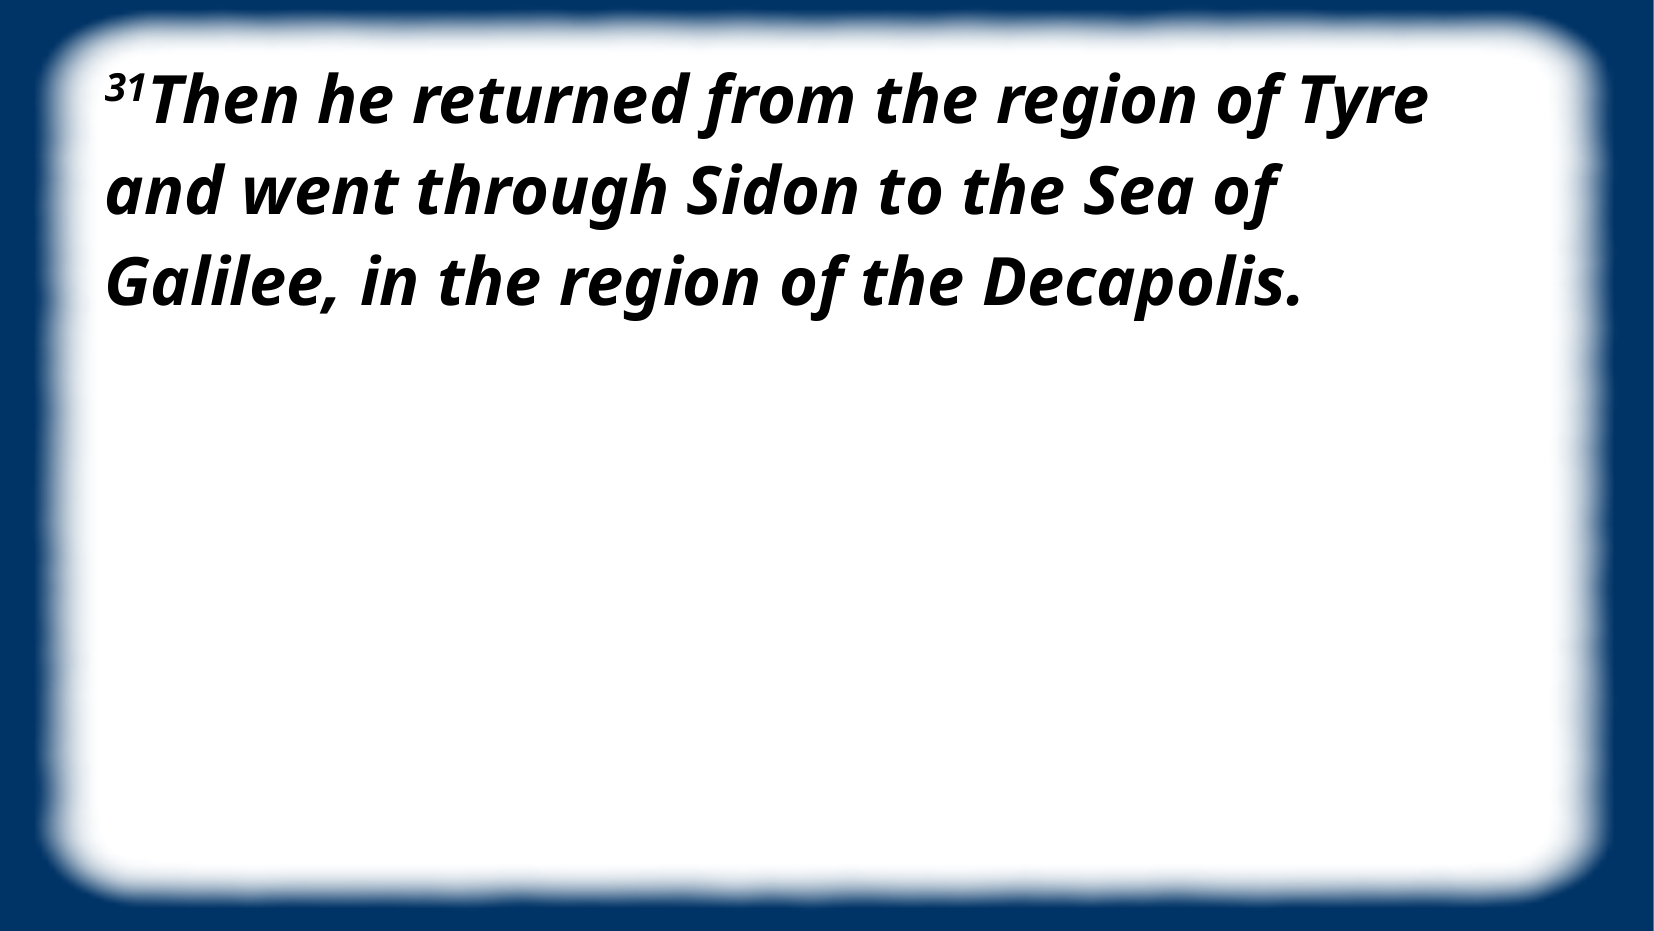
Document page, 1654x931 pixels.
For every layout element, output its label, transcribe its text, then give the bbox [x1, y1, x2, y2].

text_box 31Then he returned from the region of Tyre and went through Sidon to the Sea of Galilee, in the region of the Decapolis. [90, 45, 1546, 327]
picture [0, 0, 1654, 931]
